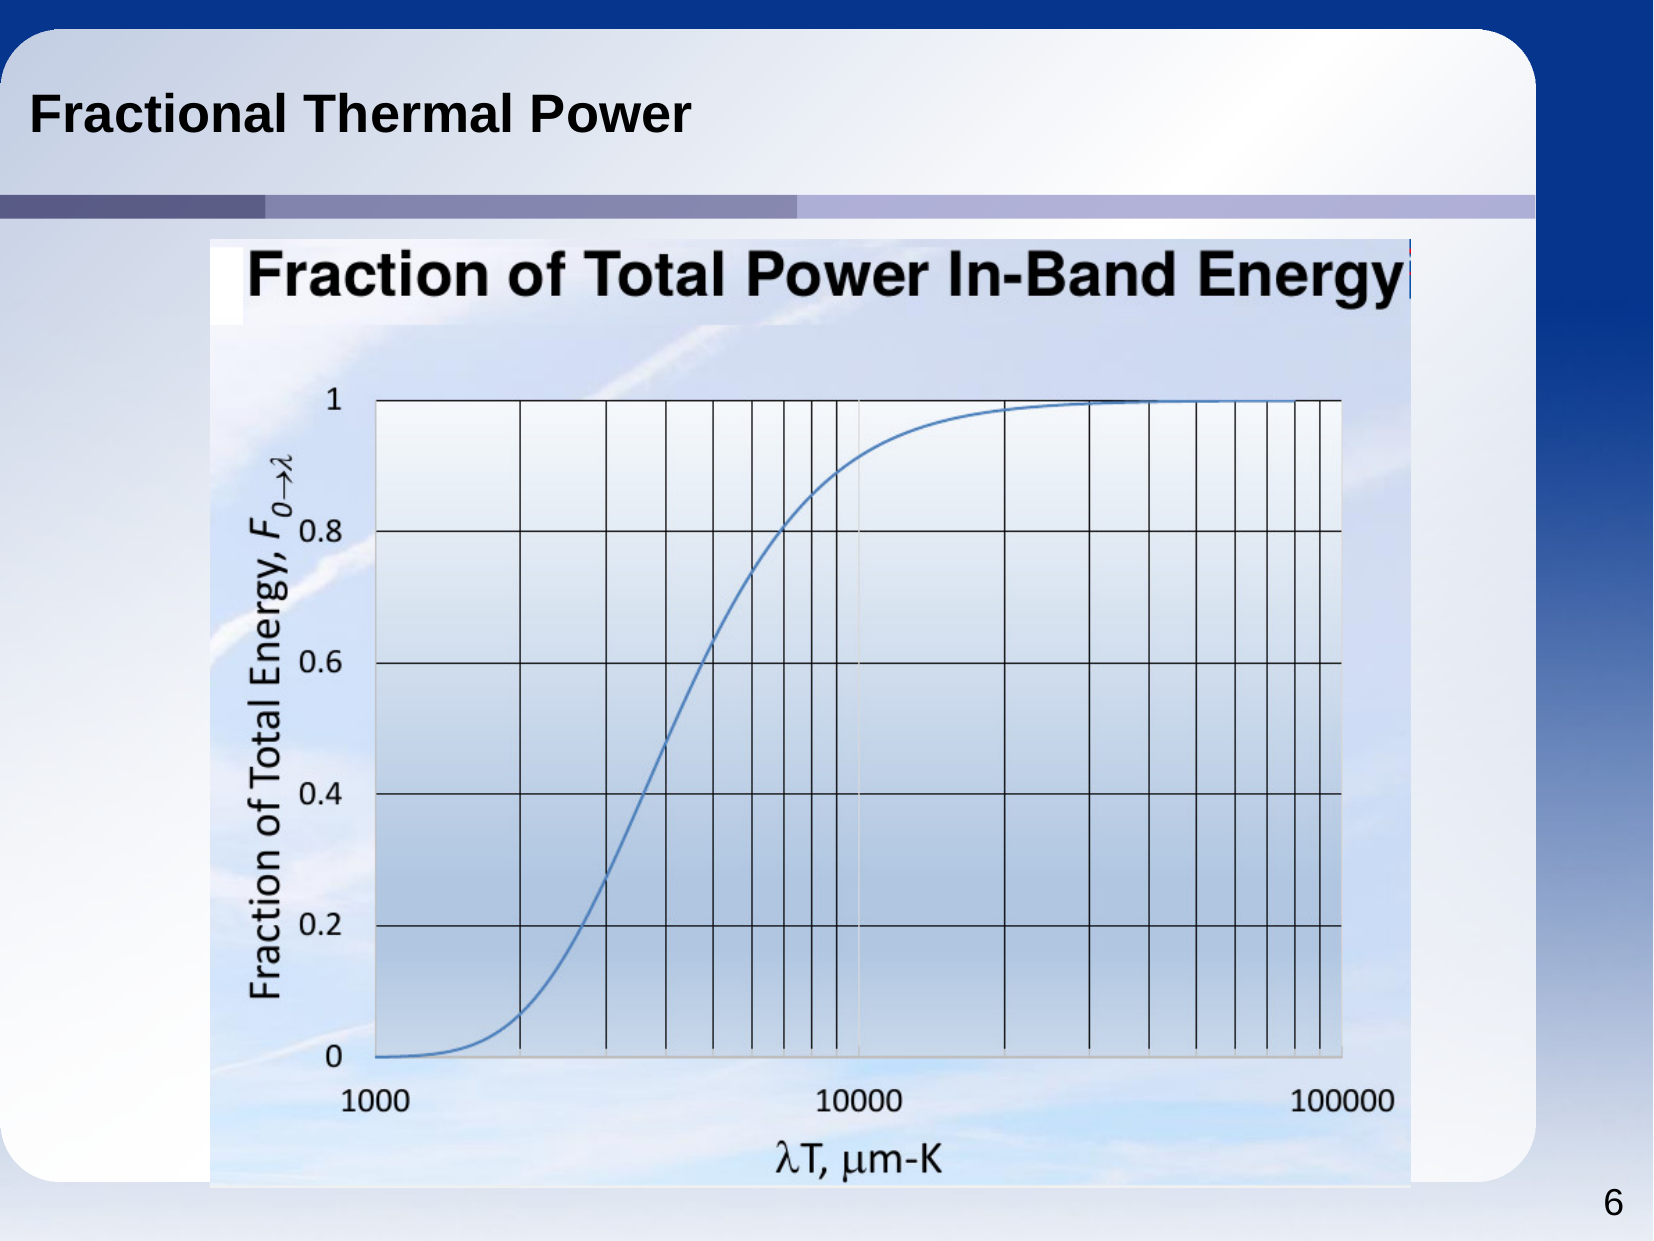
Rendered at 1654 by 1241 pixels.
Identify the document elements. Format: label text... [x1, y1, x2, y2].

title Fractional Thermal Power [29, 49, 1506, 178]
picture [0, 0, 1654, 1241]
